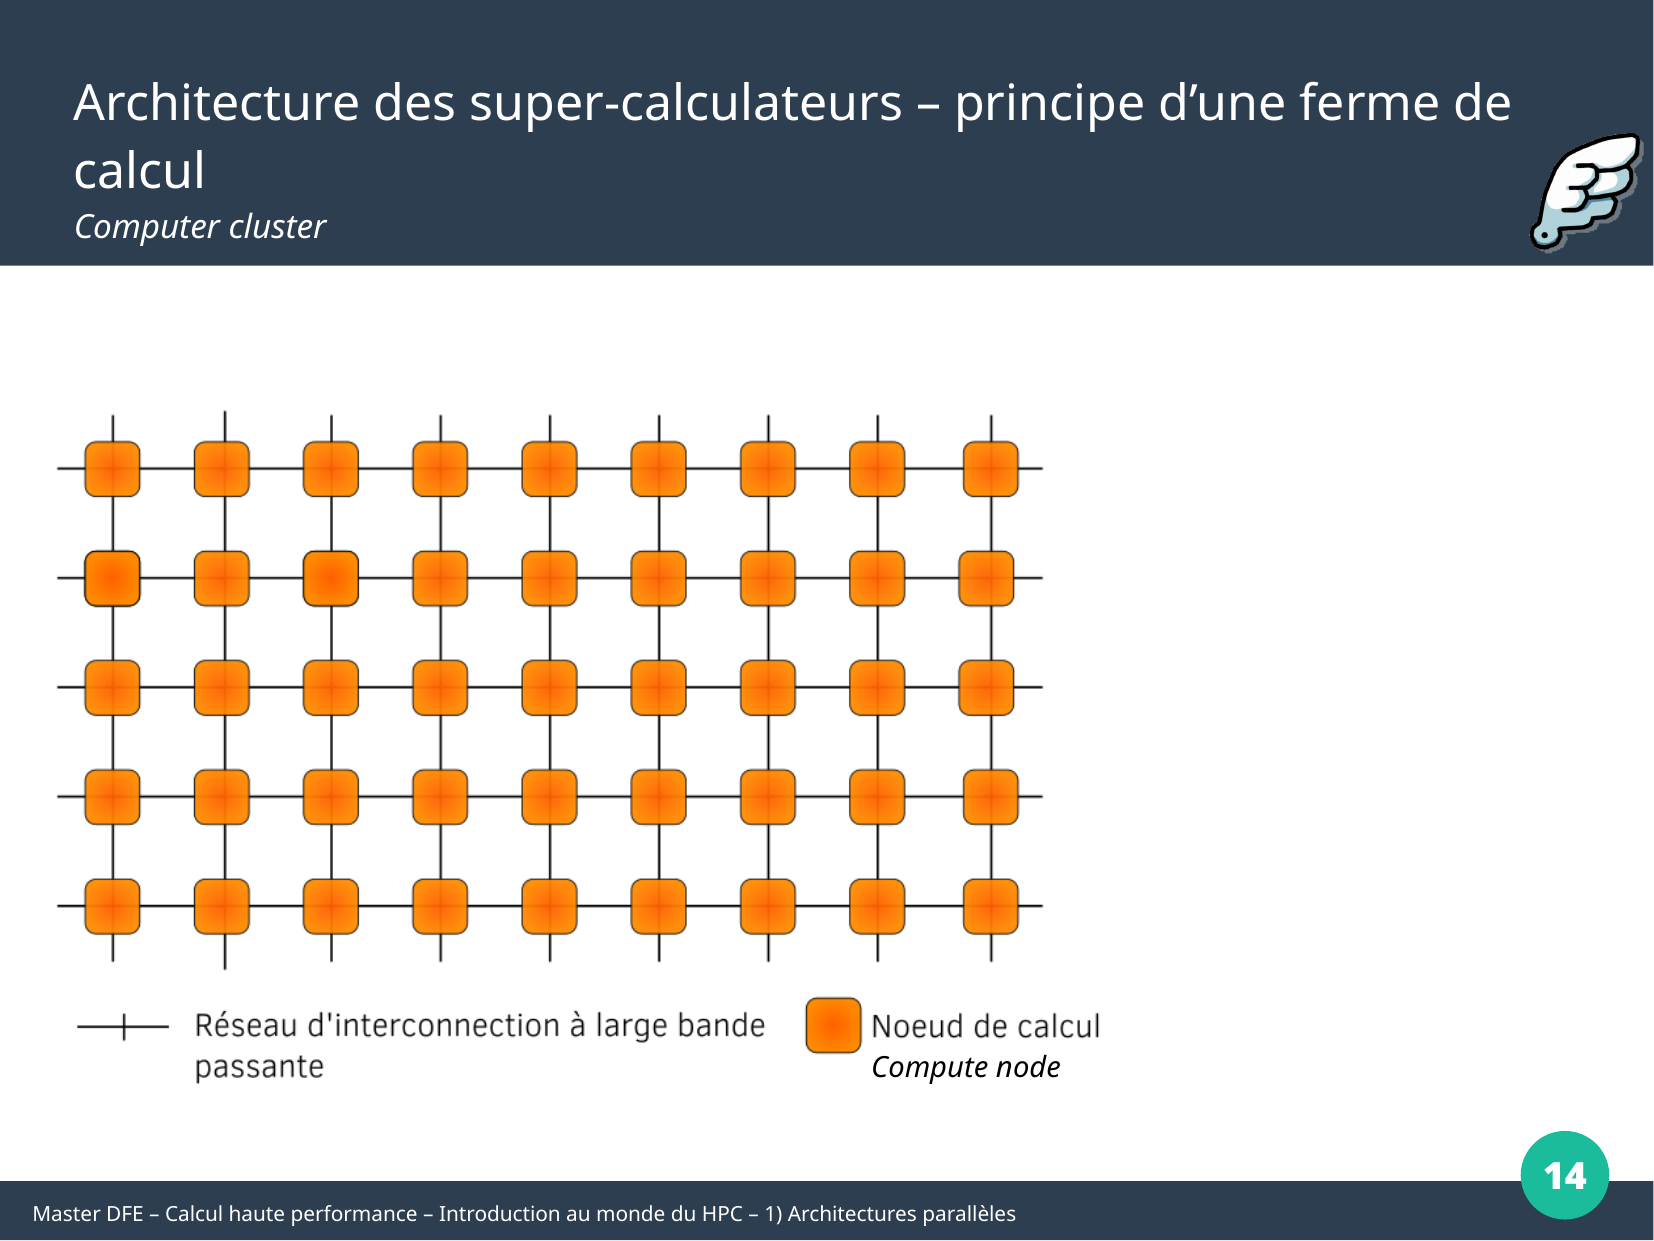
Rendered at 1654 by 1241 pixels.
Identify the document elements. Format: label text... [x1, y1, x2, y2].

picture [1526, 131, 1644, 251]
text_box Master DFE – Calcul haute performance – Introduction au monde du HPC – 1) Architectures parallèles [17, 1191, 1436, 1235]
picture [42, 315, 1629, 1099]
text_box Architecture des super-calculateurs – principe d’une ferme de calcul Computer cluster [59, 59, 1619, 209]
